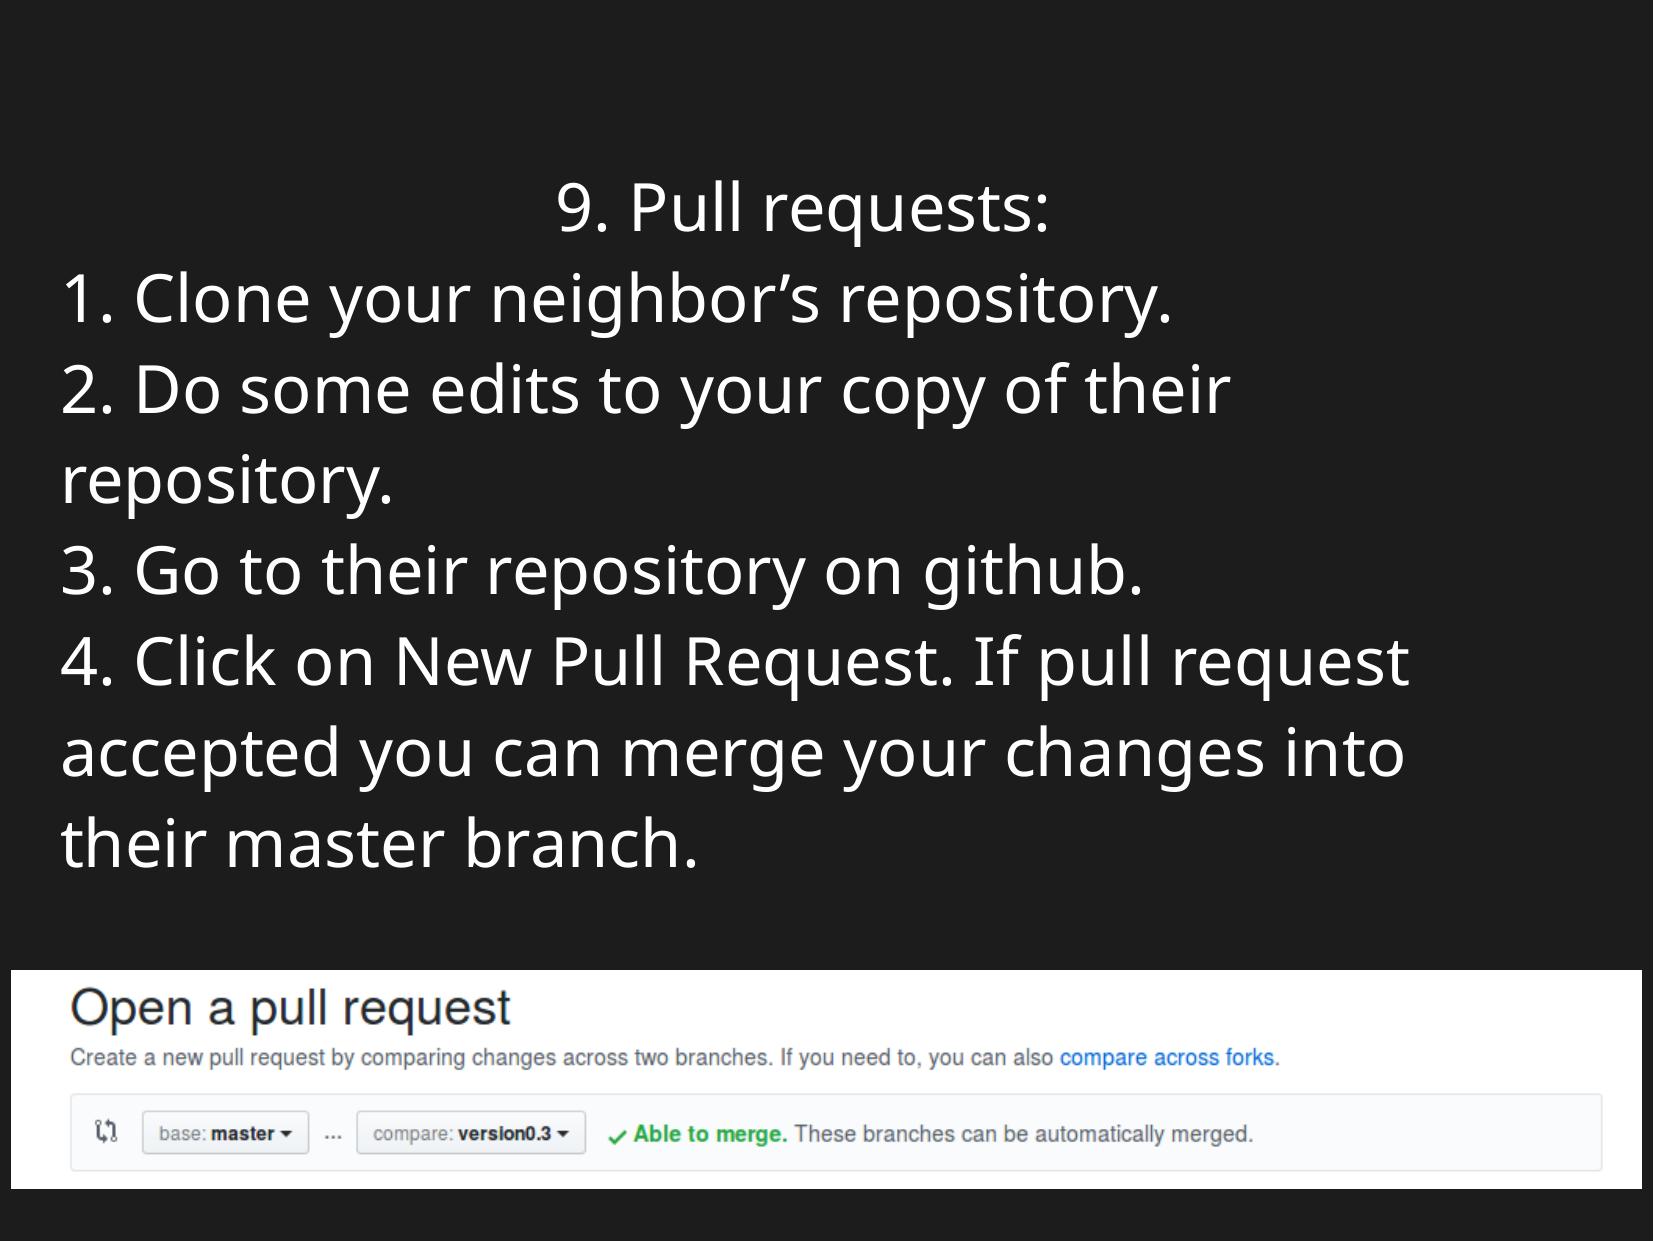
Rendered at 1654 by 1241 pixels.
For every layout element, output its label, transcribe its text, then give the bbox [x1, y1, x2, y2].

picture [11, 970, 1642, 1189]
subtitle 9. Pull requests: 1. Clone your neighbor’s repository. 2. Do some edits to your copy of their repository. 3. Go to their repository on github. 4. Click on New Pull Request. If pull request accepted you can merge your changes into their master branch. [60, 98, 1548, 970]
